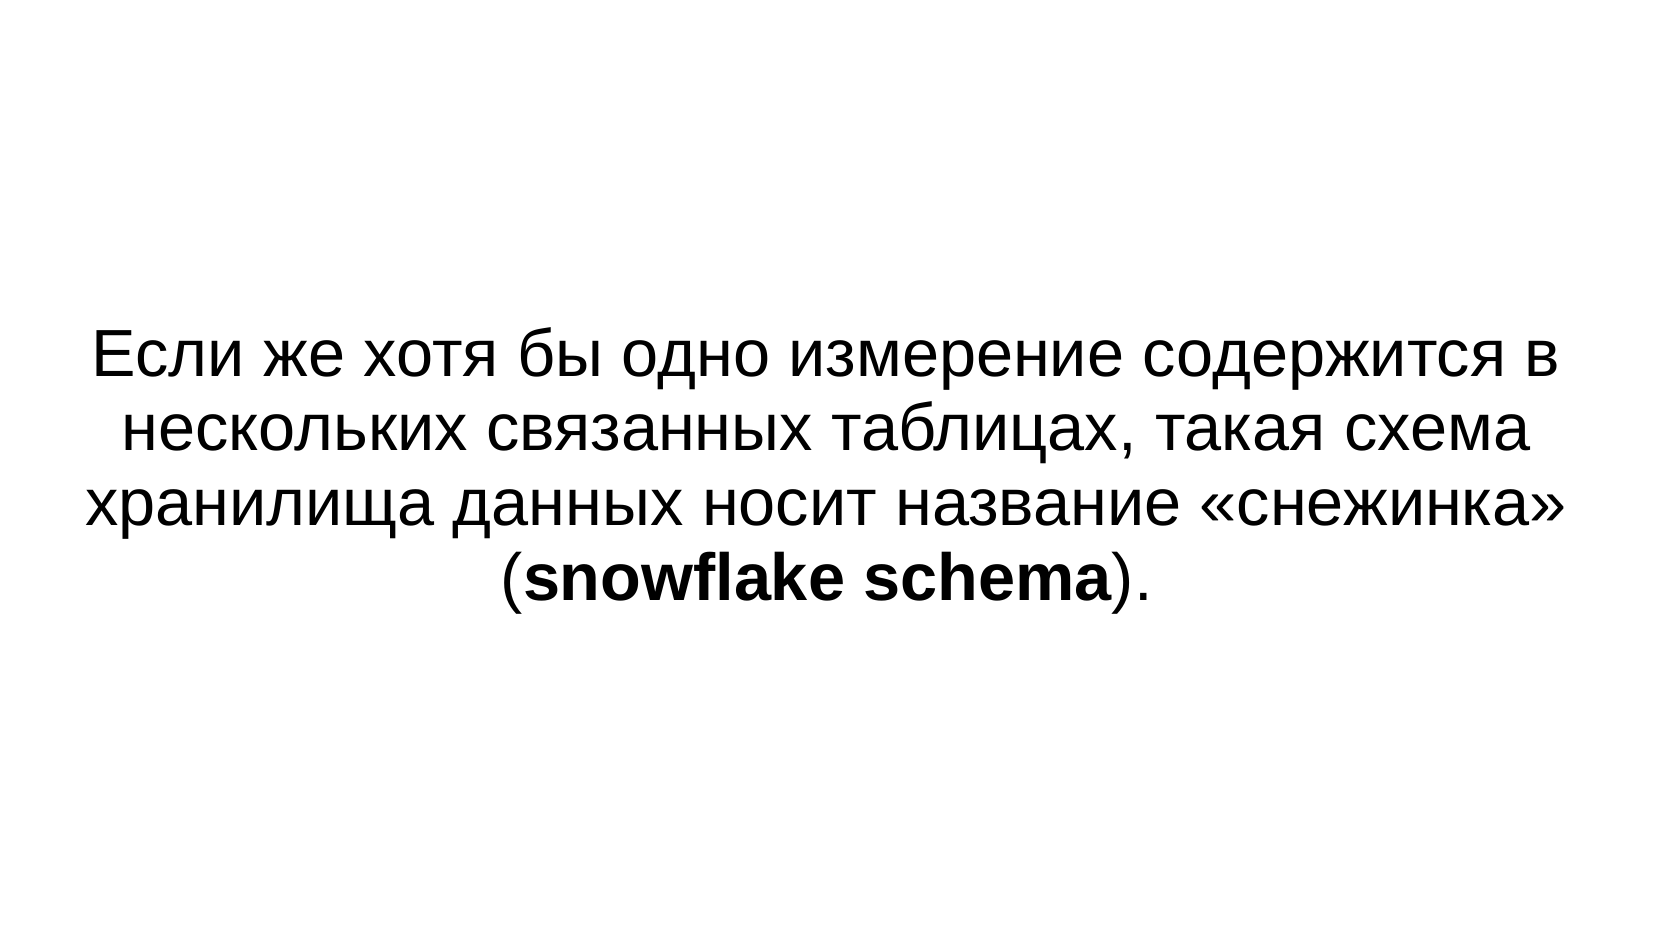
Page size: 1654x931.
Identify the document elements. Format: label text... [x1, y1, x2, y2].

subtitle Если же хотя бы одно измерение содержится в нескольких связанных таблицах, такая схема хранилища данных носит название «снежинка» (snowflake schema). [82, 60, 1571, 871]
